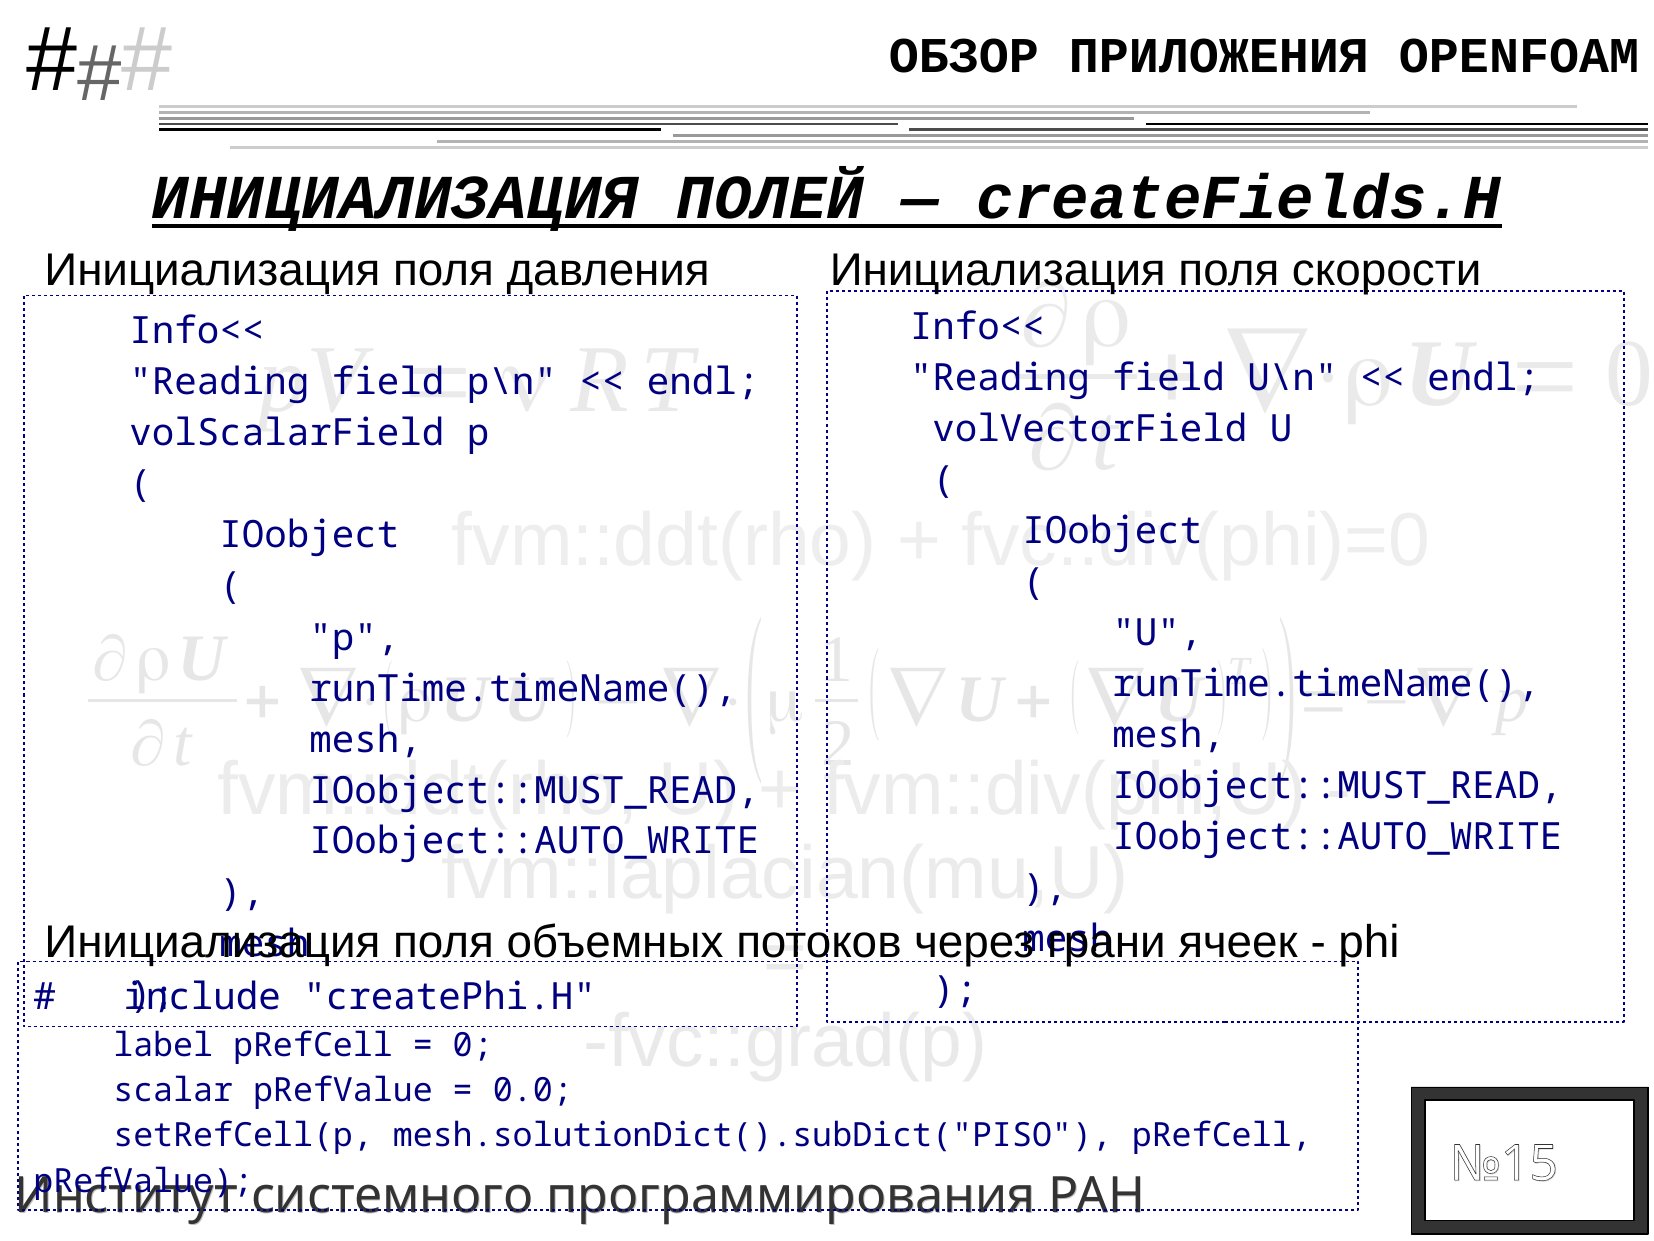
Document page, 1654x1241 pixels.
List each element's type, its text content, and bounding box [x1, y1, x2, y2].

text_box Инициализация поля давления [29, 236, 798, 303]
text_box Инициализация поля объемных потоков через грани ячеек - phi [29, 908, 1595, 975]
text_box # include "createPhi.H" label pRefCell = 0; scalar pRefValue = 0.0; setRefCell(p, mesh.solutionDict().subDict("PISO"), pRefCell, pRefValue); [17, 961, 1359, 1172]
text_box Info<< "Reading field p\n" << endl; volScalarField p ( IOobject ( "p", runTime.timeName(), mesh, IOobject::MUST_READ, IOobject::AUTO_WRITE ), mesh ); [23, 295, 798, 911]
text_box Info<< "Reading field U\n" << endl; volVectorField U ( IOobject ( "U", runTime.timeName(), mesh, IOobject::MUST_READ, IOobject::AUTO_WRITE ), mesh ); [826, 290, 1625, 907]
text_box Инициализация поля скорости [814, 236, 1583, 303]
title ИНИЦИАЛИЗАЦИЯ ПОЛЕЙ — createFields.H [0, 147, 1654, 257]
